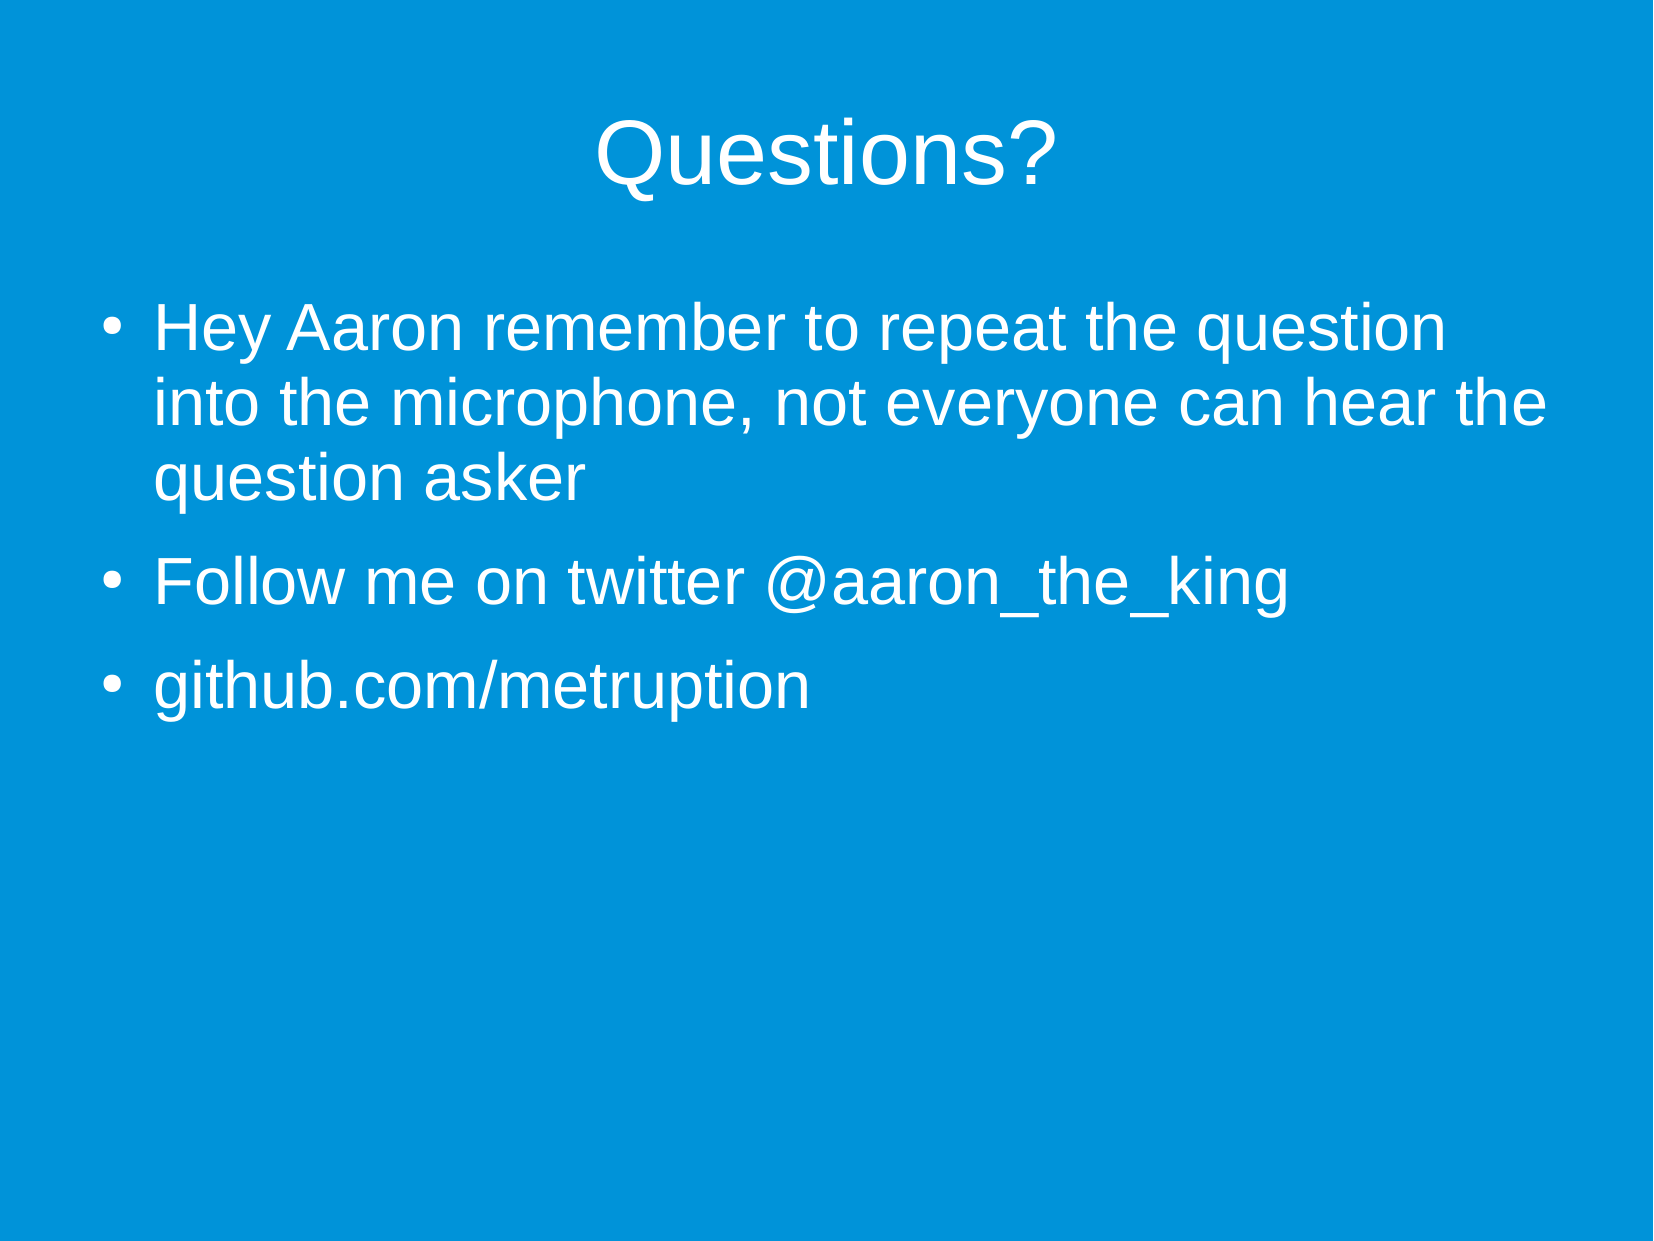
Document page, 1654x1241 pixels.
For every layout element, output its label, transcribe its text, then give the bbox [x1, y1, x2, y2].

list Hey Aaron remember to repeat the question into the microphone, not everyone can hear the question asker Follow me on twitter @aaron_the_king github.com/metruption [82, 290, 1571, 1010]
title Questions? [82, 49, 1571, 257]
